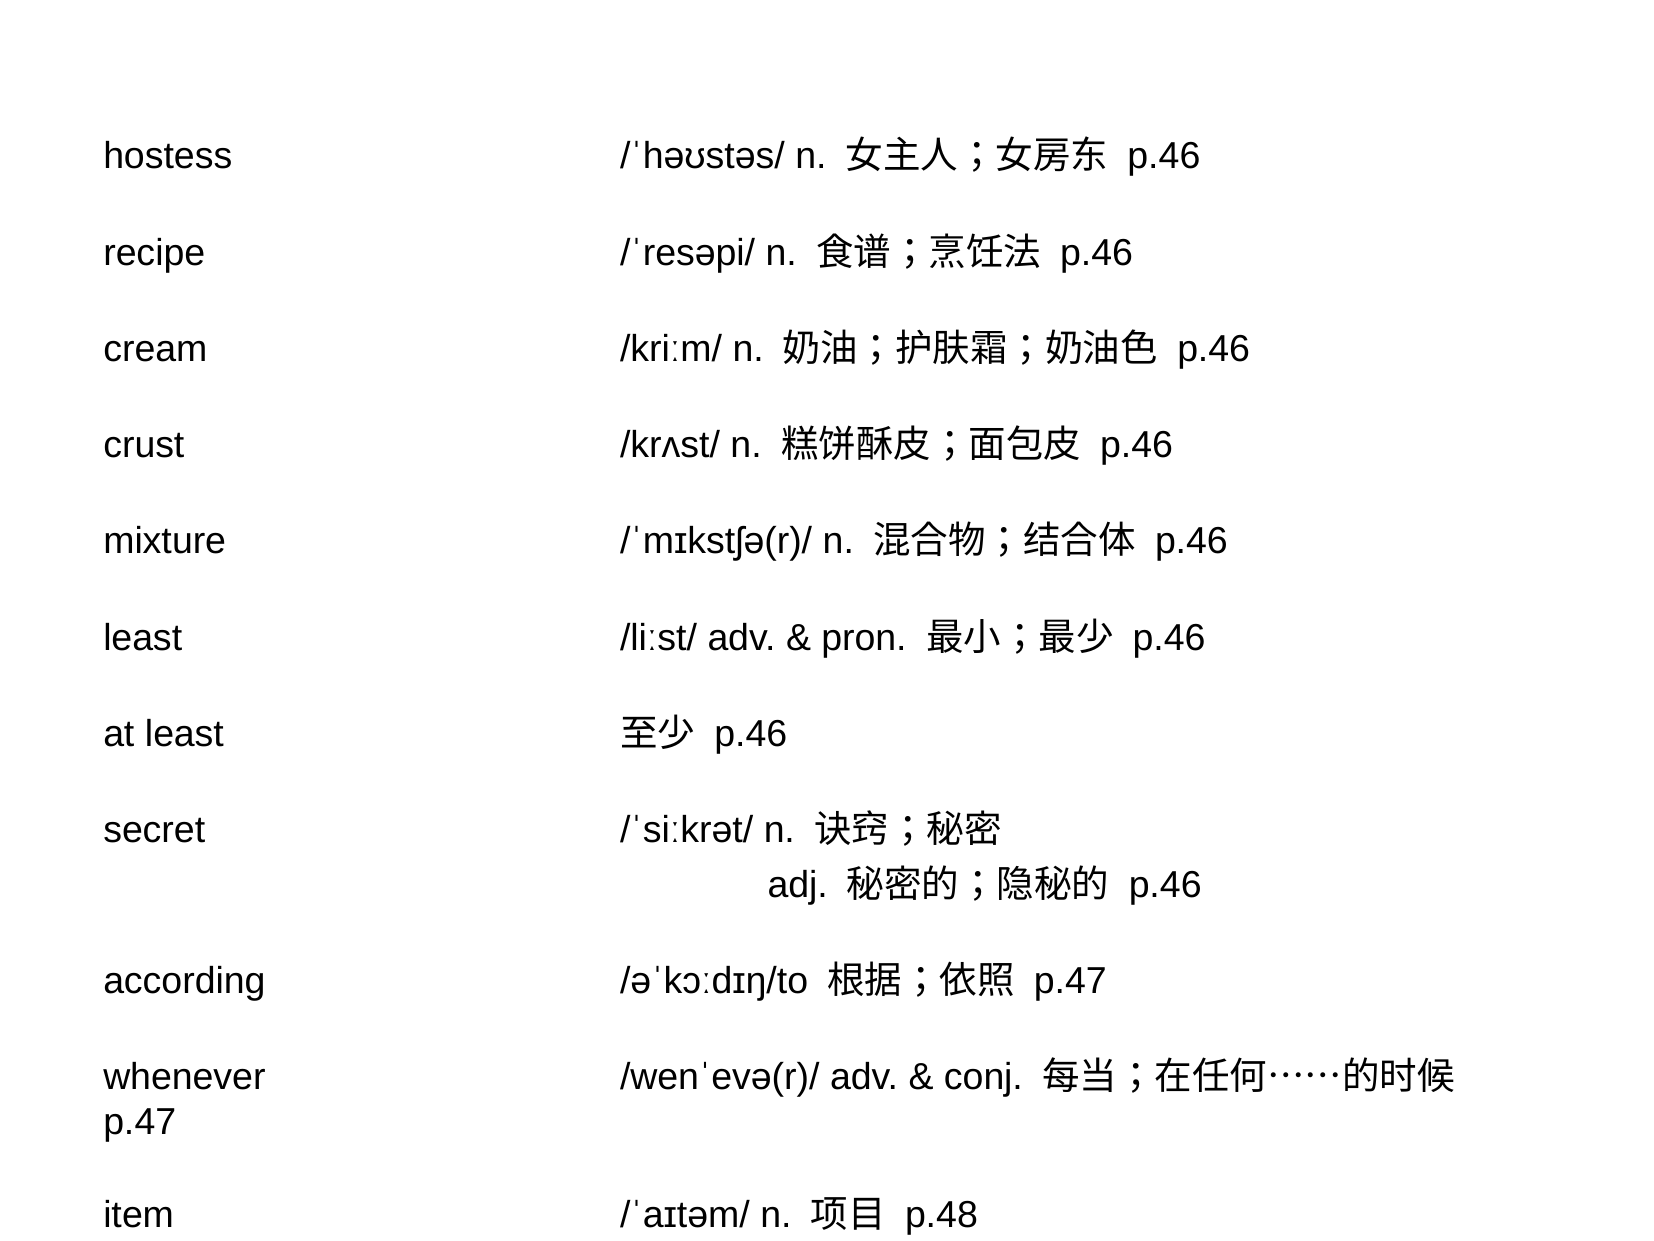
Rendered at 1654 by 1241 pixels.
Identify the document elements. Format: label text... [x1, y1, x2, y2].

text_box hostess /ˈhəʊstəs/ n. 女主人；女房东 p.46 recipe /ˈresəpi/ n. 食谱；烹饪法 p.46 cream /kriːm/ n. 奶油；护肤霜；奶油色 p.46 crust /krʌst/ n. 糕饼酥皮；面包皮 p.46 mixture /ˈmɪkstʃə(r)/ n. 混合物；结合体 p.46 least /liːst/ adv. & pron. 最小；最少 p.46 at least 至少 p.46 secret /ˈsiːkrət/ n. 诀窍；秘密 adj. 秘密的；隐秘的 p.46 according /əˈkɔːdɪŋ/to 根据；依照 p.47 whenever /wenˈevə(r)/ adv. & conj. 每当；在任何……的时候 p.47 item /ˈaɪtəm/ n. 项目 p.48 [88, 118, 1536, 1152]
